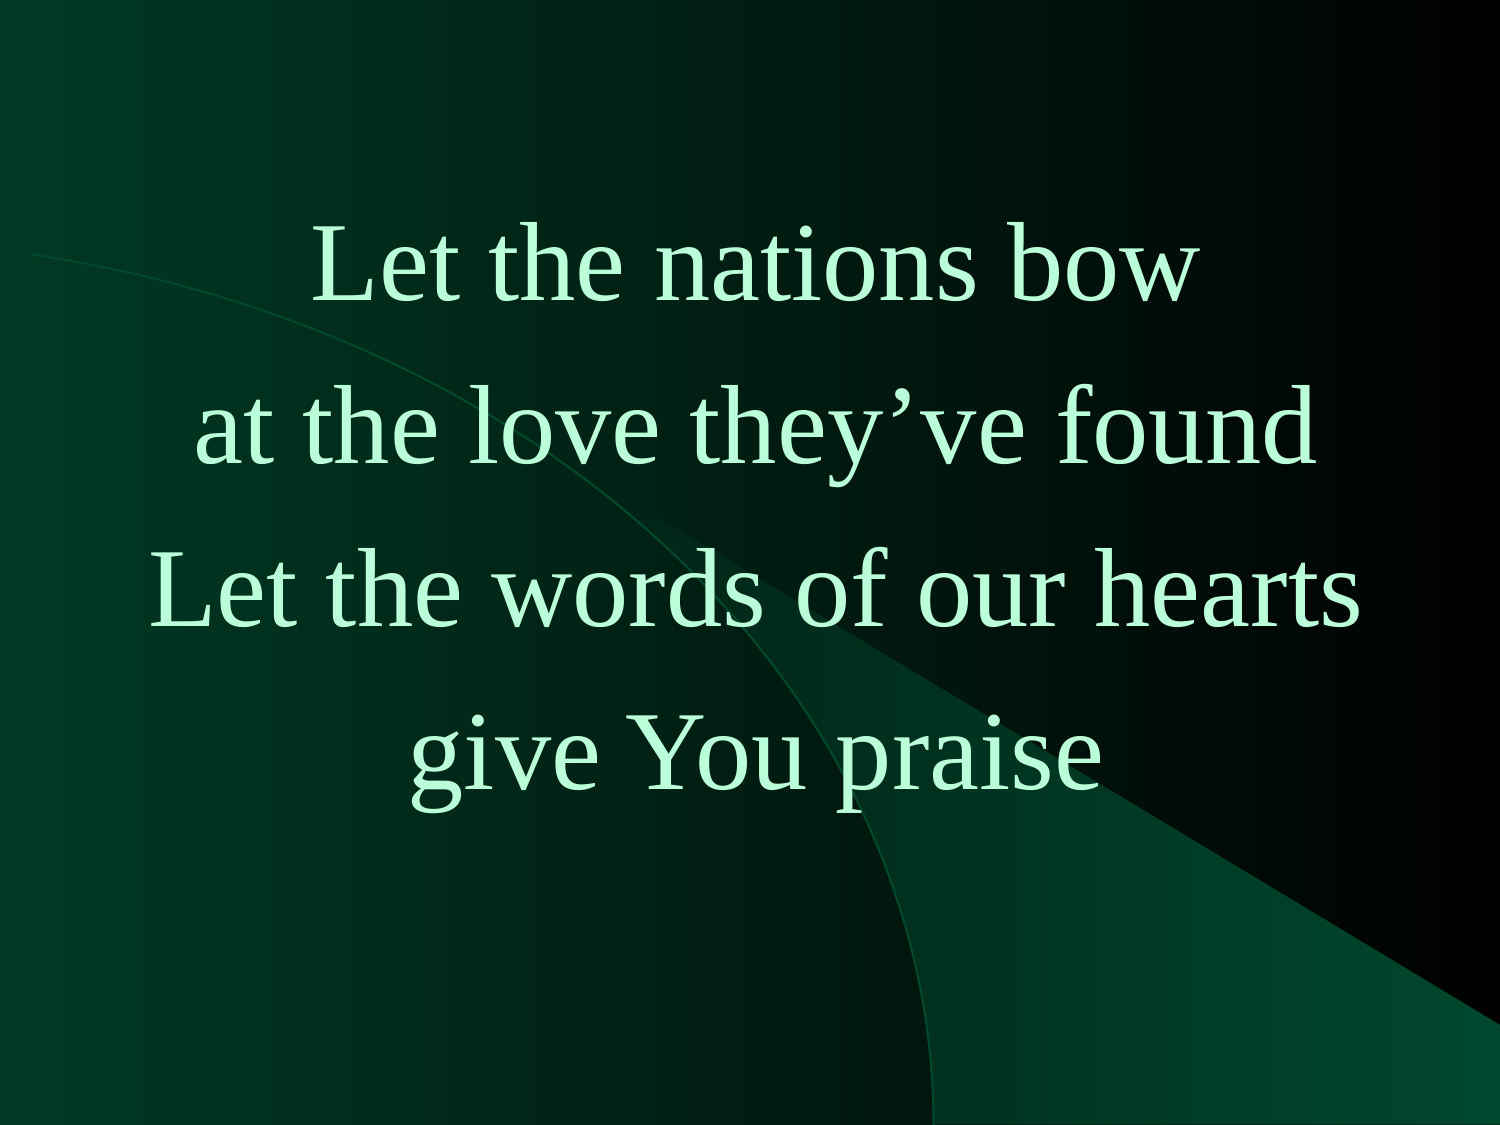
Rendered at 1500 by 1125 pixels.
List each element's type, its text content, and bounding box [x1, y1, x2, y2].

subtitle Let the nations bow at the love they’ve found Let the words of our hearts give You praise [112, 149, 1401, 850]
